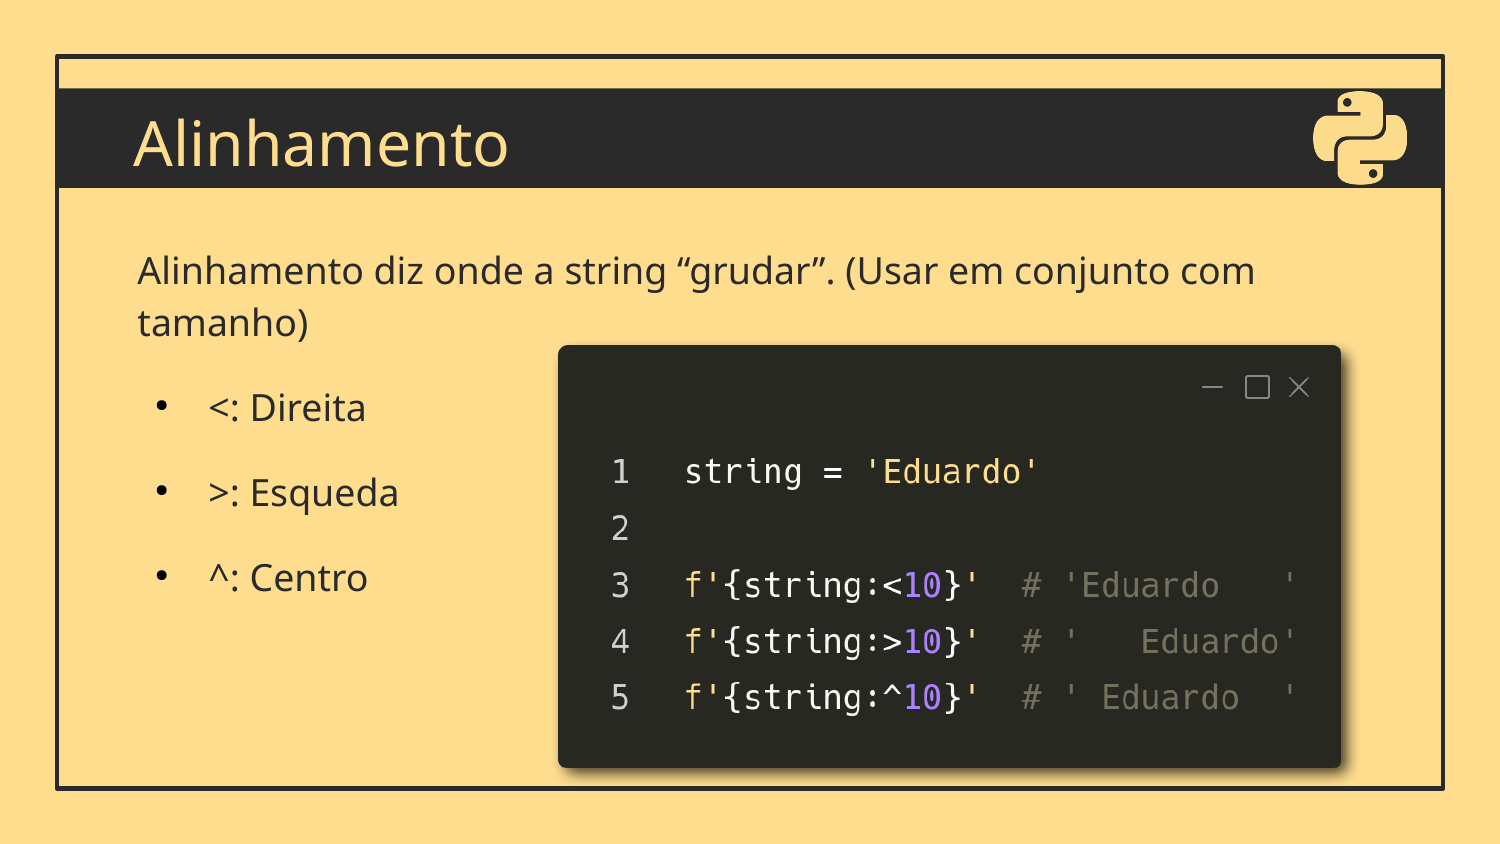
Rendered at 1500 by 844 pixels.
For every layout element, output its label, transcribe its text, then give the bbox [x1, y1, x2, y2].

picture [1313, 91, 1407, 185]
list Alinhamento diz onde a string “grudar”. (Usar em conjunto com tamanho) <: Direita >: Esqueda ^: Centro [122, 225, 1378, 747]
title Alinhamento [118, 88, 1142, 188]
picture [558, 345, 1341, 768]
